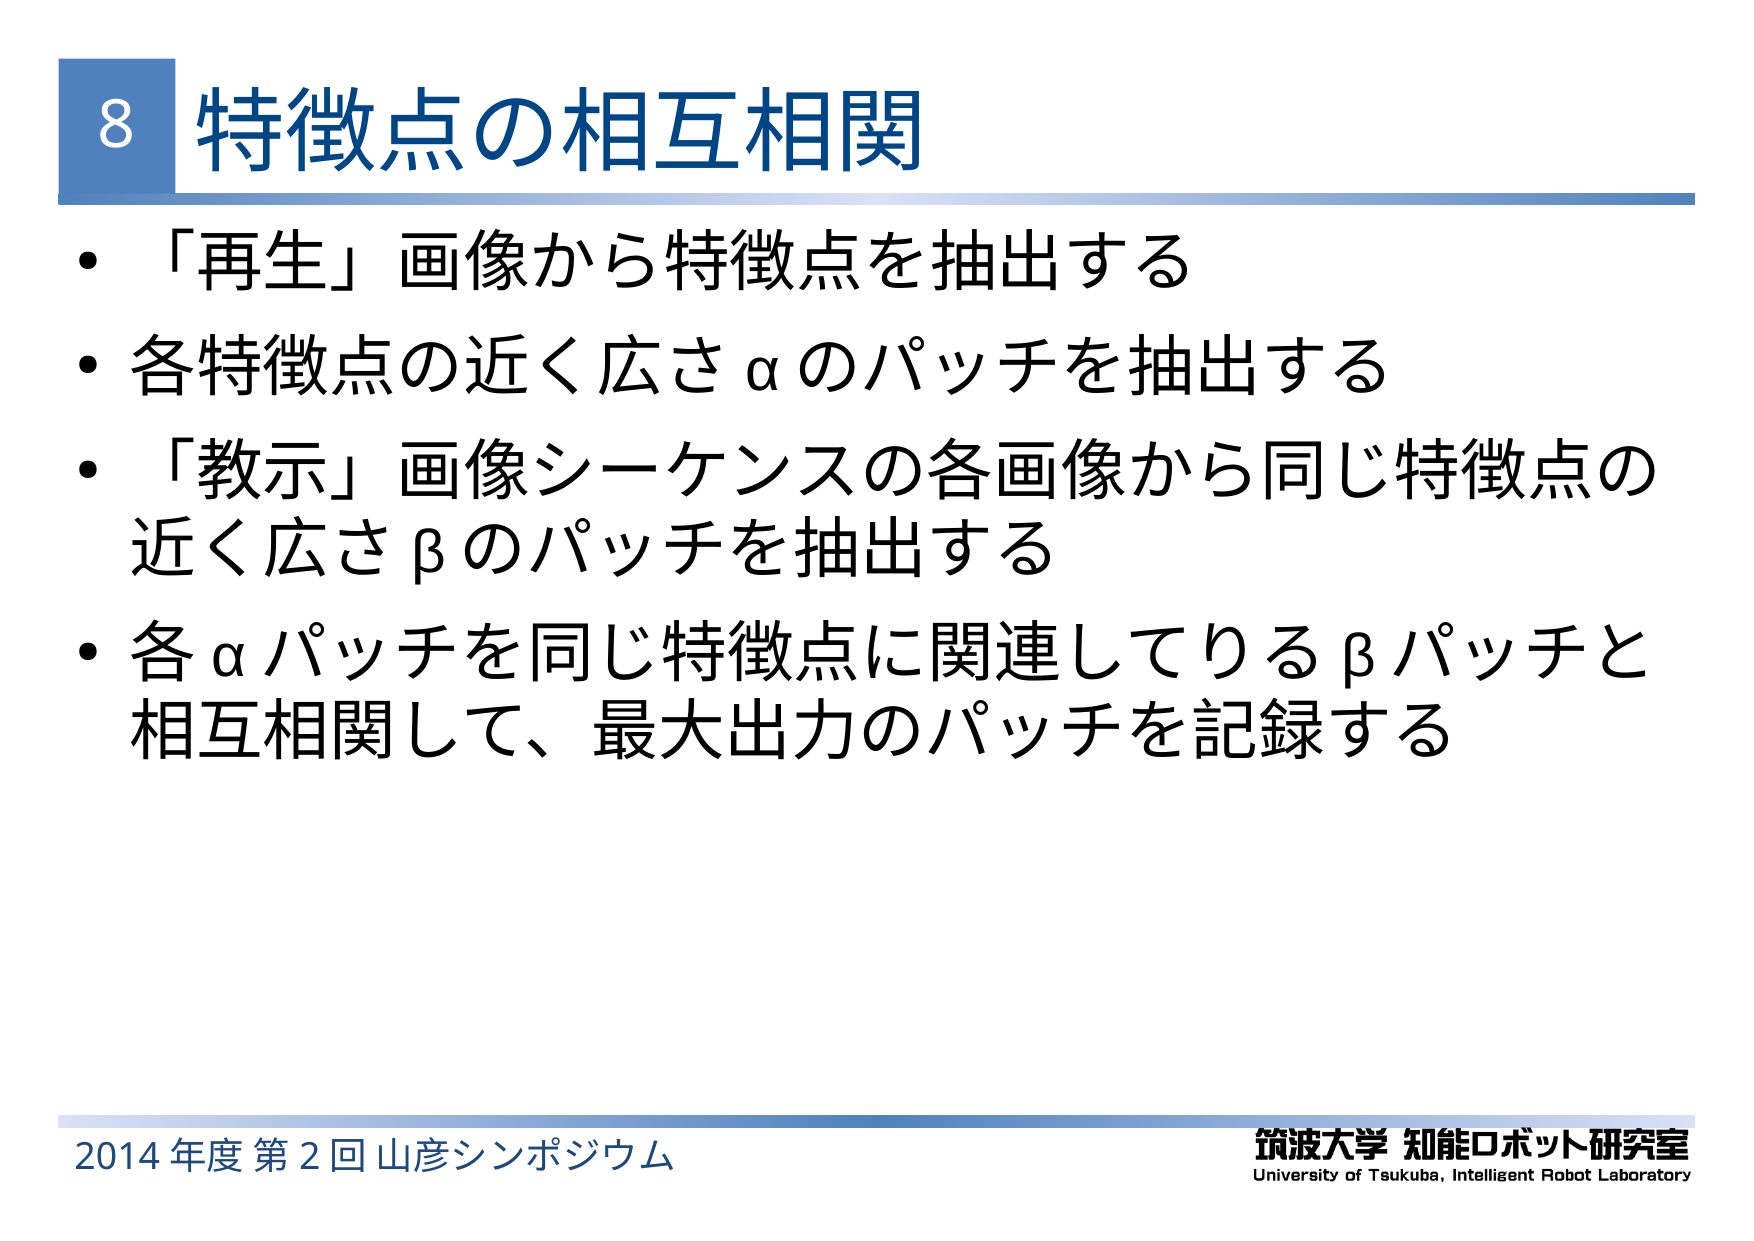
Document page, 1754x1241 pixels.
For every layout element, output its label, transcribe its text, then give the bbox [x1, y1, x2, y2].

list 「再生」画像から特徴点を抽出する 各特徴点の近く広さαのパッチを抽出する 「教示」画像シーケンスの各画像から同じ特徴点の近く広さβのパッチを抽出する 各αパッチを同じ特徴点に関連してりるβパッチと相互相関して、最大出力のパッチを記録する [58, 223, 1696, 1116]
picture [1252, 1127, 1691, 1182]
title 特徴点の相互相関 [193, 61, 1651, 205]
